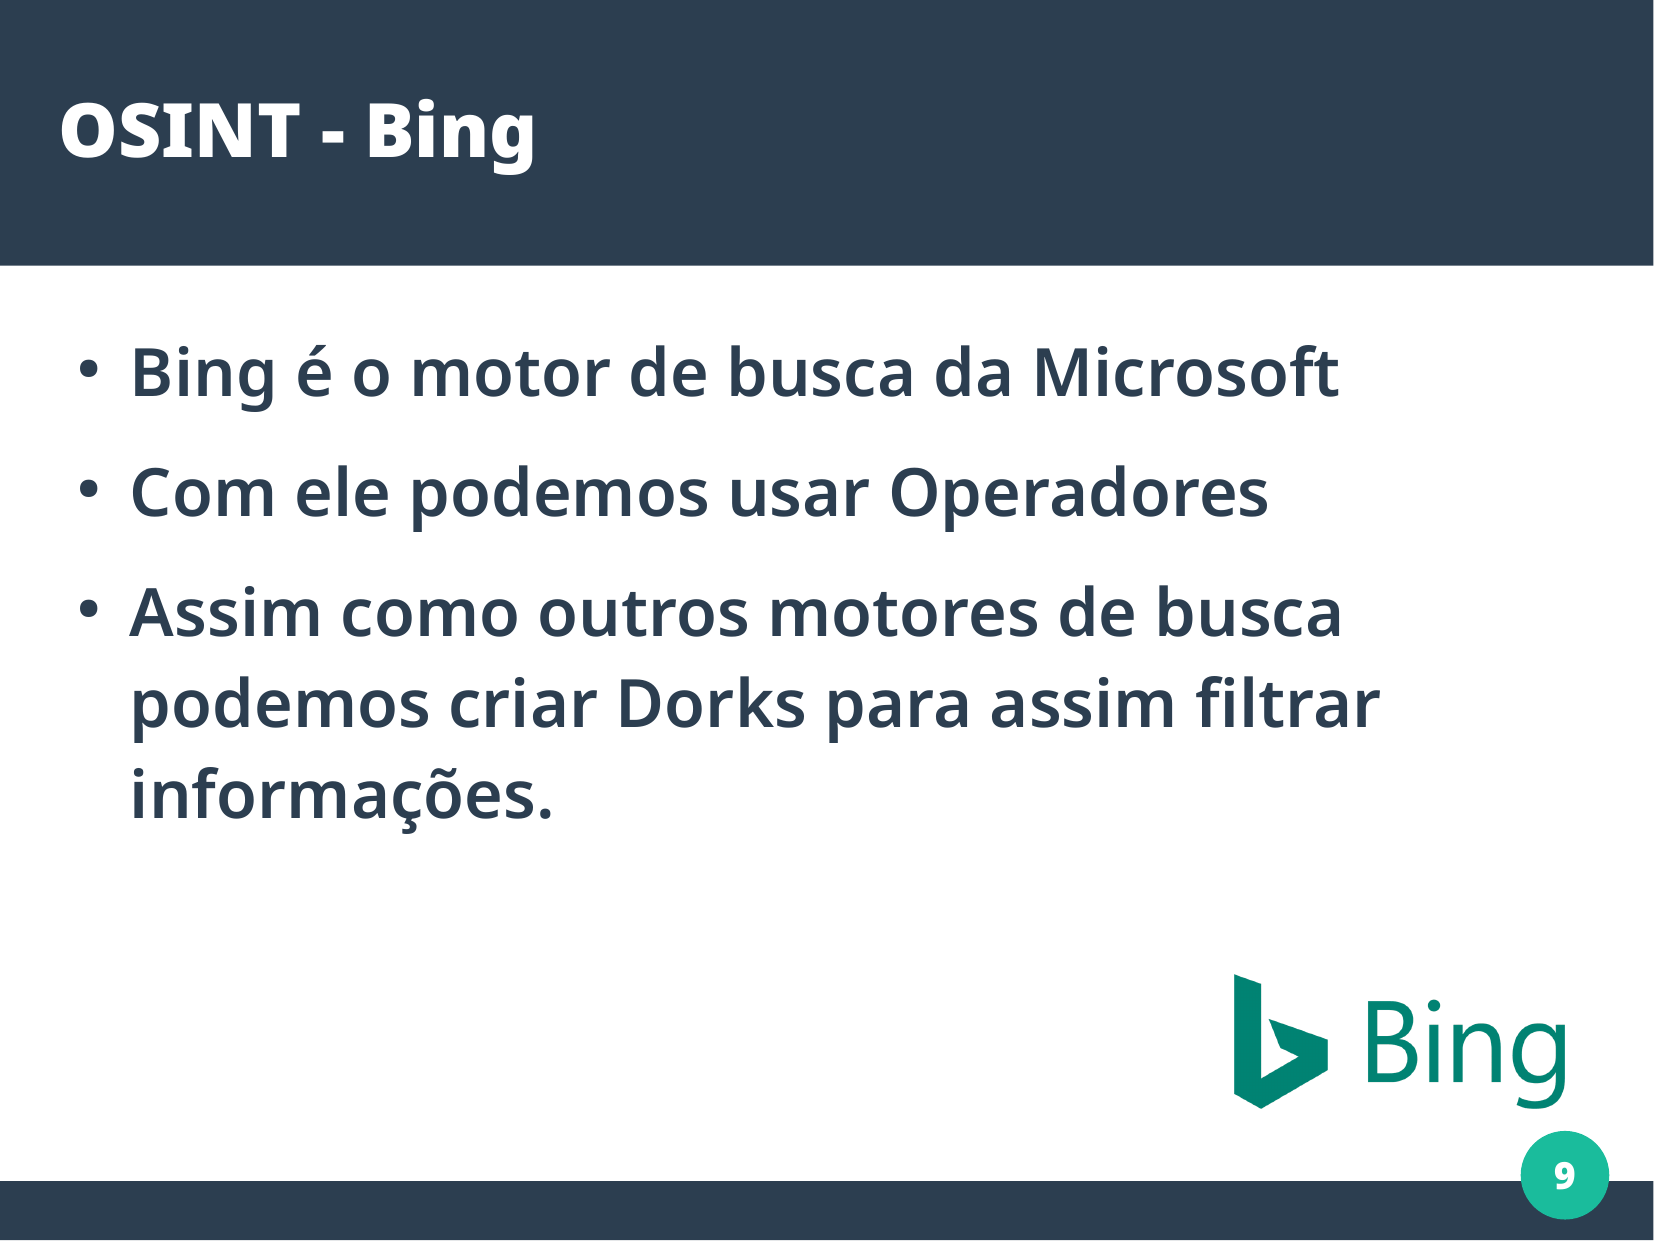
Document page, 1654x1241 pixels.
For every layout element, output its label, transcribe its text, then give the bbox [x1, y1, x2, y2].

list Bing é o motor de busca da Microsoft Com ele podemos usar Operadores Assim como outros motores de busca podemos criar Dorks para assim filtrar informações. [59, 324, 1595, 1152]
title OSINT - Bing [59, 49, 1595, 207]
picture [1234, 974, 1565, 1109]
